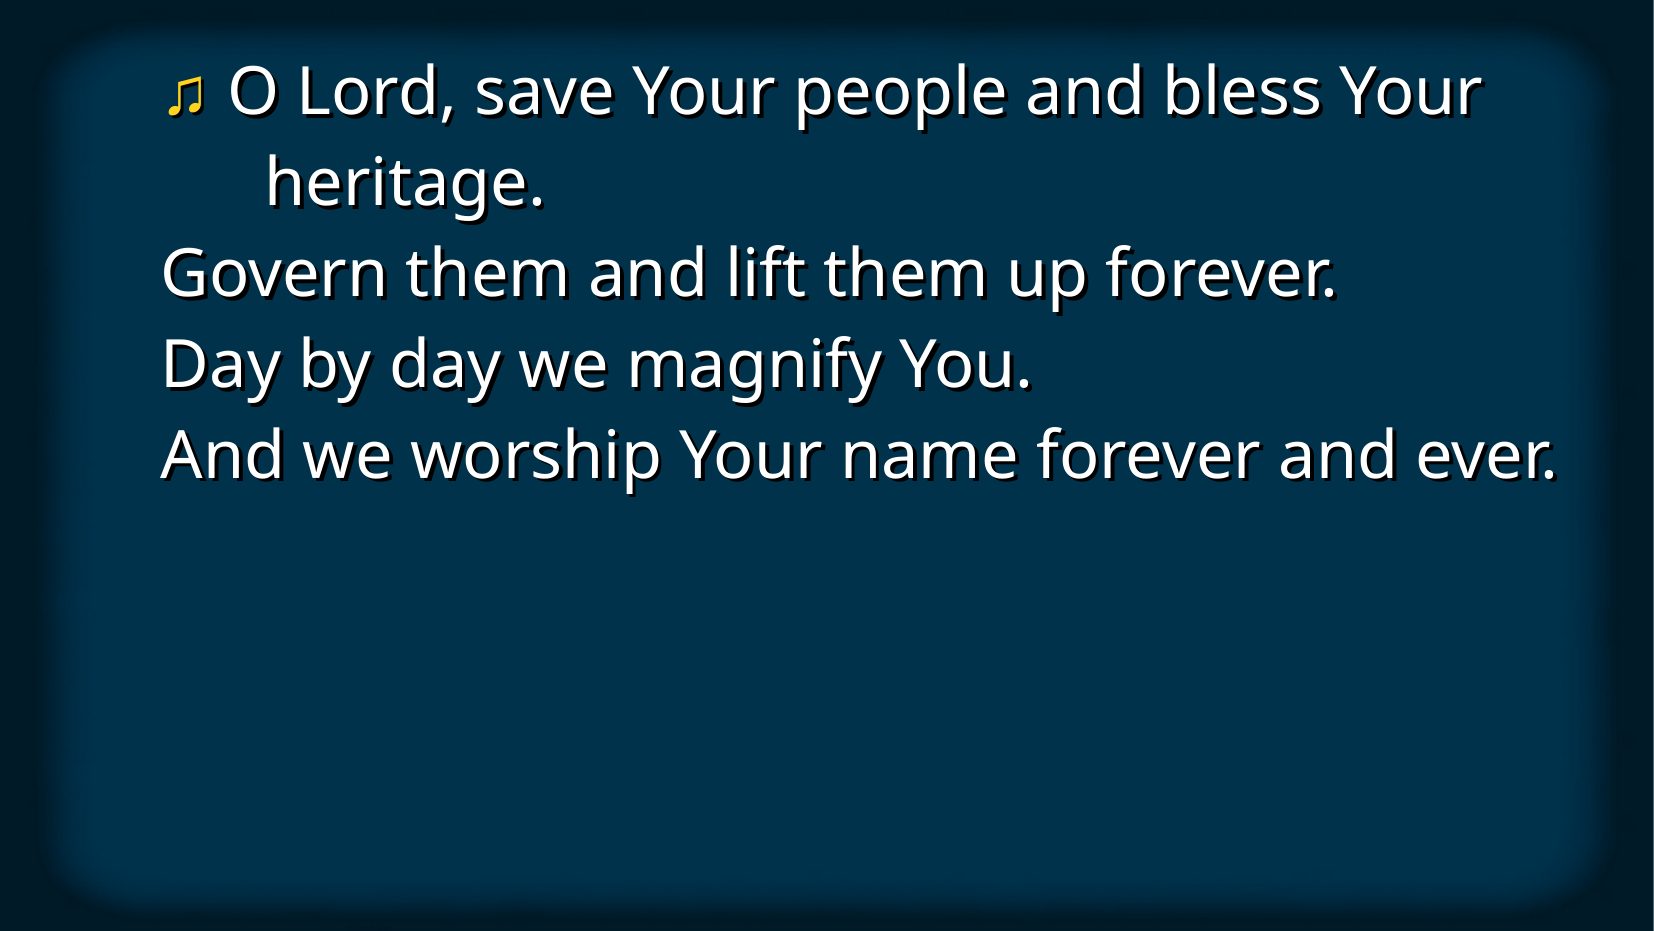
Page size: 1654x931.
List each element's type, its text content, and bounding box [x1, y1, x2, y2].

picture [0, 0, 1654, 931]
text_box ♫ O Lord, save Your people and bless Your heritage. Govern them and lift them up forever. Day by day we magnify You. And we worship Your name forever and ever. [60, 36, 1591, 496]
